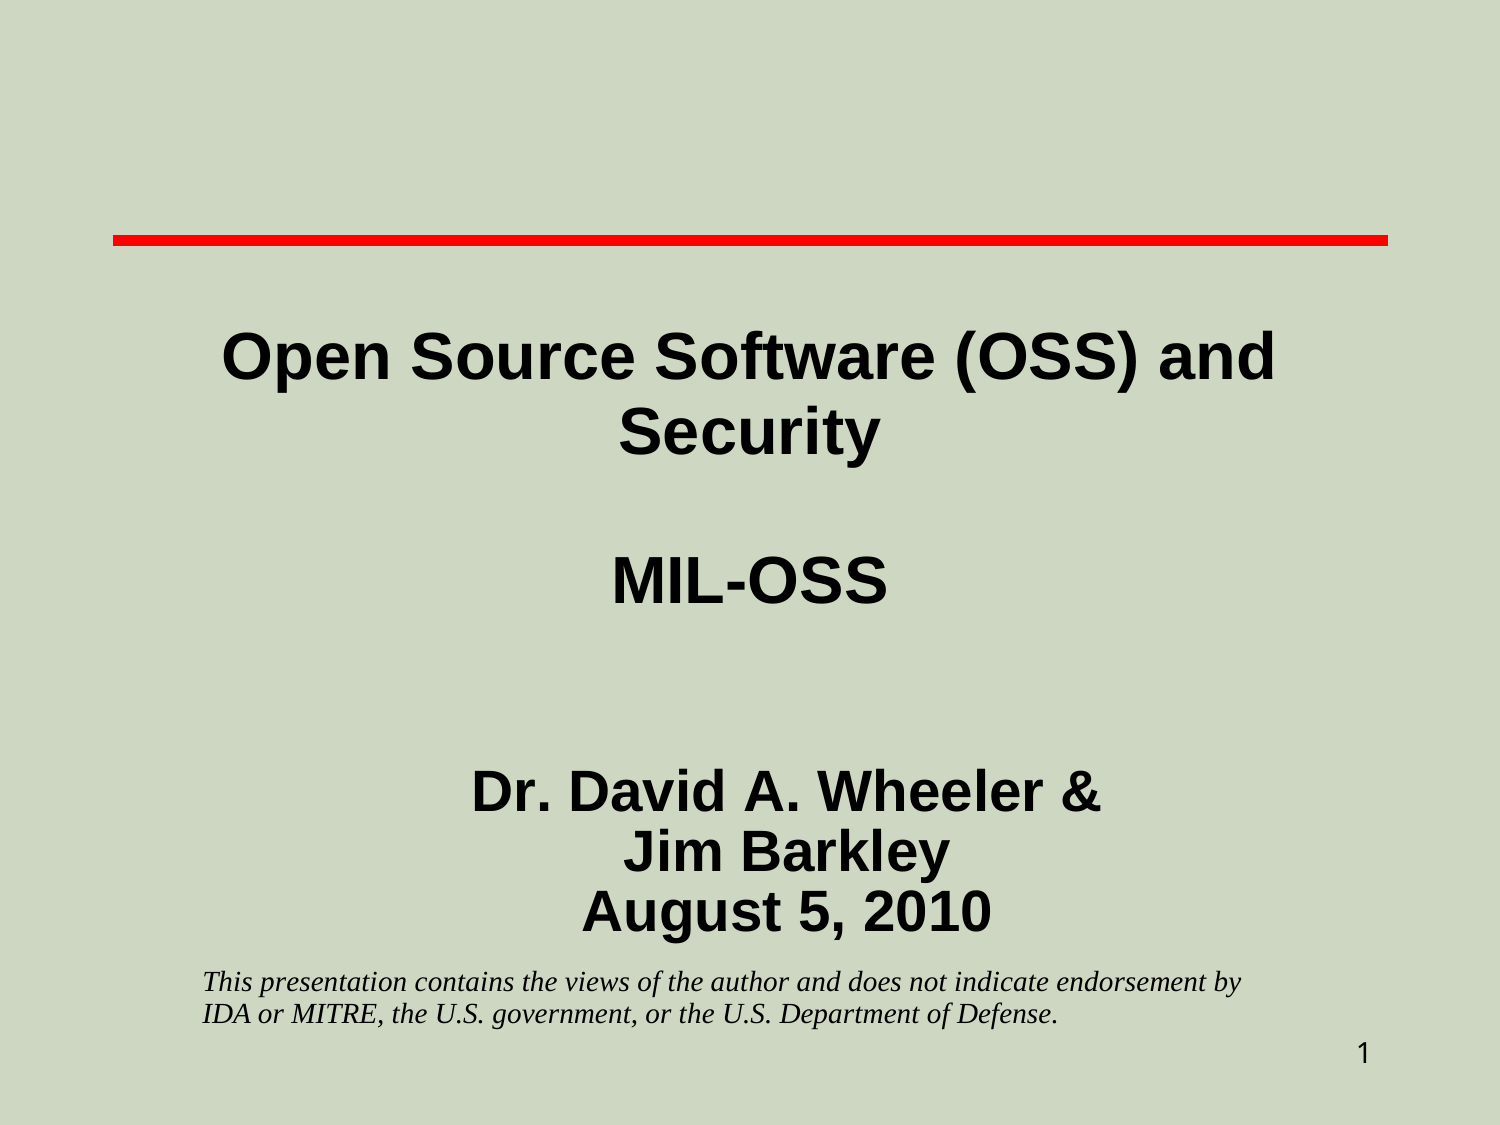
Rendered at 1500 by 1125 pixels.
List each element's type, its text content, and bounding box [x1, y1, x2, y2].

text_box This presentation contains the views of the author and does not indicate endorsement by IDA or MITRE, the U.S. government, or the U.S. Department of Defense. [187, 957, 1276, 1038]
subtitle Dr. David A. Wheeler & Jim Barkley August 5, 2010 [225, 687, 1276, 953]
title Open Source Software (OSS) and Security MIL-OSS [112, 311, 1388, 626]
